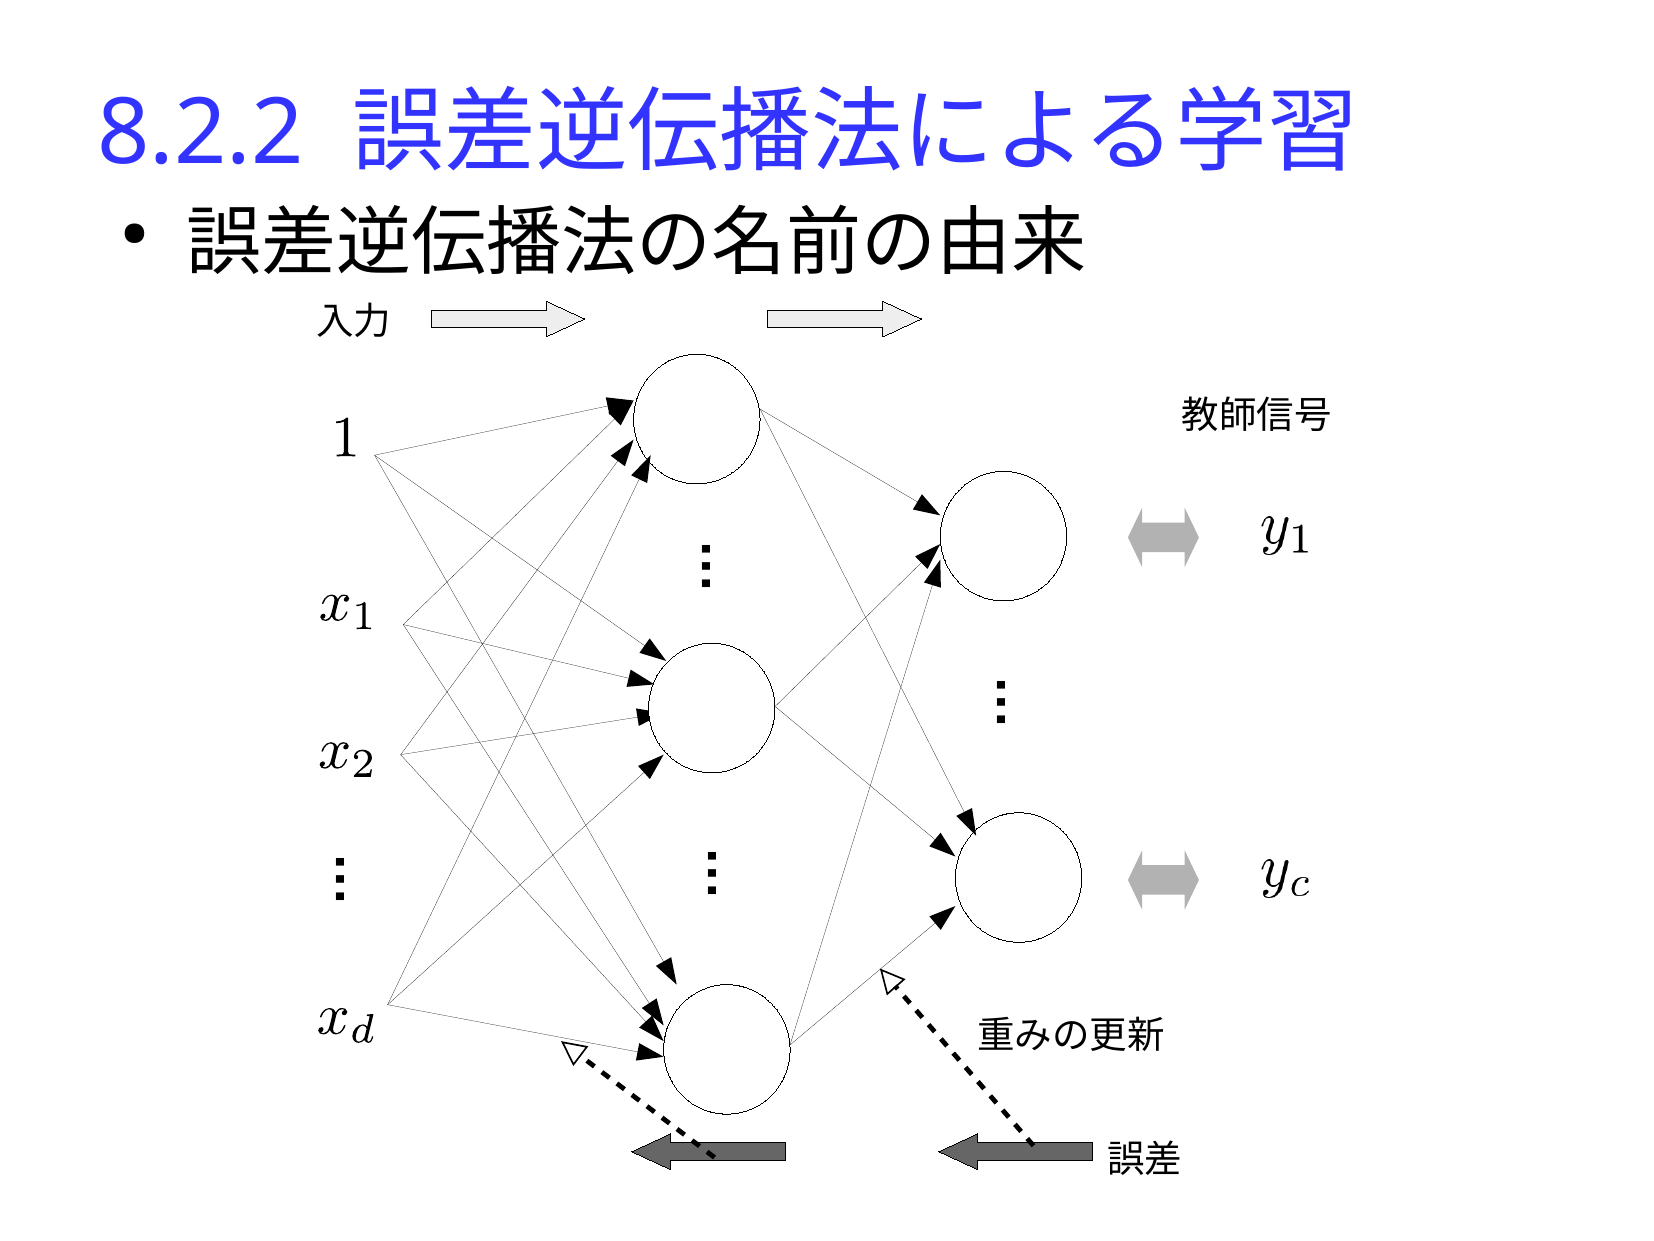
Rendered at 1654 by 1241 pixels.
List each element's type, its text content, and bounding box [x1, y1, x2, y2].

picture [336, 417, 356, 457]
text_box [940, 471, 1067, 601]
title 8.2.2 誤差逆伝播法による学習 [97, 59, 1586, 197]
text_box [767, 302, 922, 337]
text_box [955, 812, 1082, 943]
text_box … [659, 831, 756, 916]
text_box 教師信号 [1166, 377, 1347, 450]
picture [1261, 516, 1308, 555]
text_box 重みの更新 [962, 997, 1180, 1069]
text_box 誤差 [1092, 1121, 1235, 1193]
text_box … [653, 524, 751, 609]
picture [318, 1007, 374, 1043]
text_box [663, 984, 791, 1115]
text_box … [287, 837, 384, 922]
text_box 入力 [301, 302, 444, 355]
text_box 誤差逆伝播法の名前の由来 [106, 173, 1111, 302]
text_box … [949, 660, 1046, 745]
text_box [633, 354, 761, 484]
picture [1261, 859, 1309, 898]
picture [320, 594, 372, 630]
text_box [648, 643, 775, 773]
text_box [1127, 507, 1199, 567]
text_box [431, 302, 585, 337]
picture [319, 742, 372, 777]
text_box [631, 1133, 786, 1170]
text_box [938, 1133, 1093, 1170]
text_box [1127, 850, 1199, 910]
